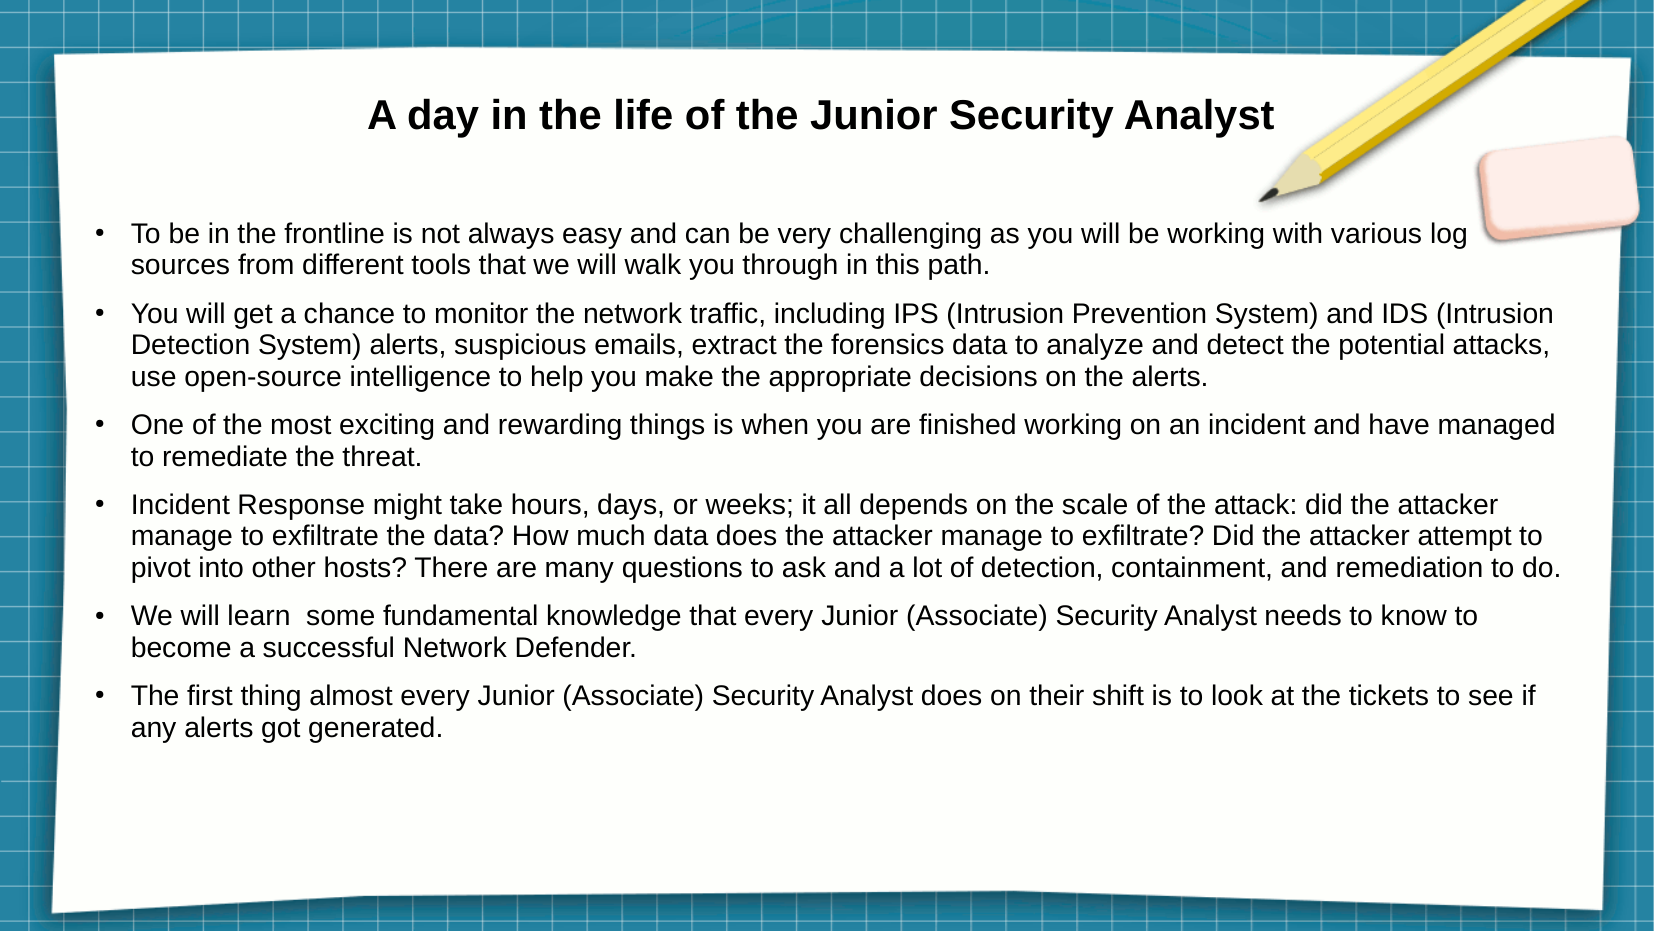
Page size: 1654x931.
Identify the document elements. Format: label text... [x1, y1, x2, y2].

title A day in the life of the Junior Security Analyst [82, 37, 1571, 193]
list To be in the frontline is not always easy and can be very challenging as you will be working with various log sources from different tools that we will walk you through in this path. You will get a chance to monitor the network traffic, including IPS (Intrusion Prevention System) and IDS (Intrusion Detection System) alerts, suspicious emails, extract the forensics data to analyze and detect the potential attacks, use open-source intelligence to help you make the appropriate decisions on the alerts. One of the most exciting and rewarding things is when you are finished working on an incident and have managed to remediate the threat. Incident Response might take hours, days, or weeks; it all depends on the scale of the attack: did the attacker manage to exfiltrate the data? How much data does the attacker manage to exfiltrate? Did the attacker attempt to pivot into other hosts? There are many questions to ask and a lot of detection, containment, and remediation to do. We will learn some fundamental knowledge that every Junior (Associate) Security Analyst needs to know to become a successful Network Defender. The first thing almost every Junior (Associate) Security Analyst does on their shift is to look at the tickets to see if any alerts got generated. [82, 217, 1571, 758]
picture [0, 0, 1654, 931]
